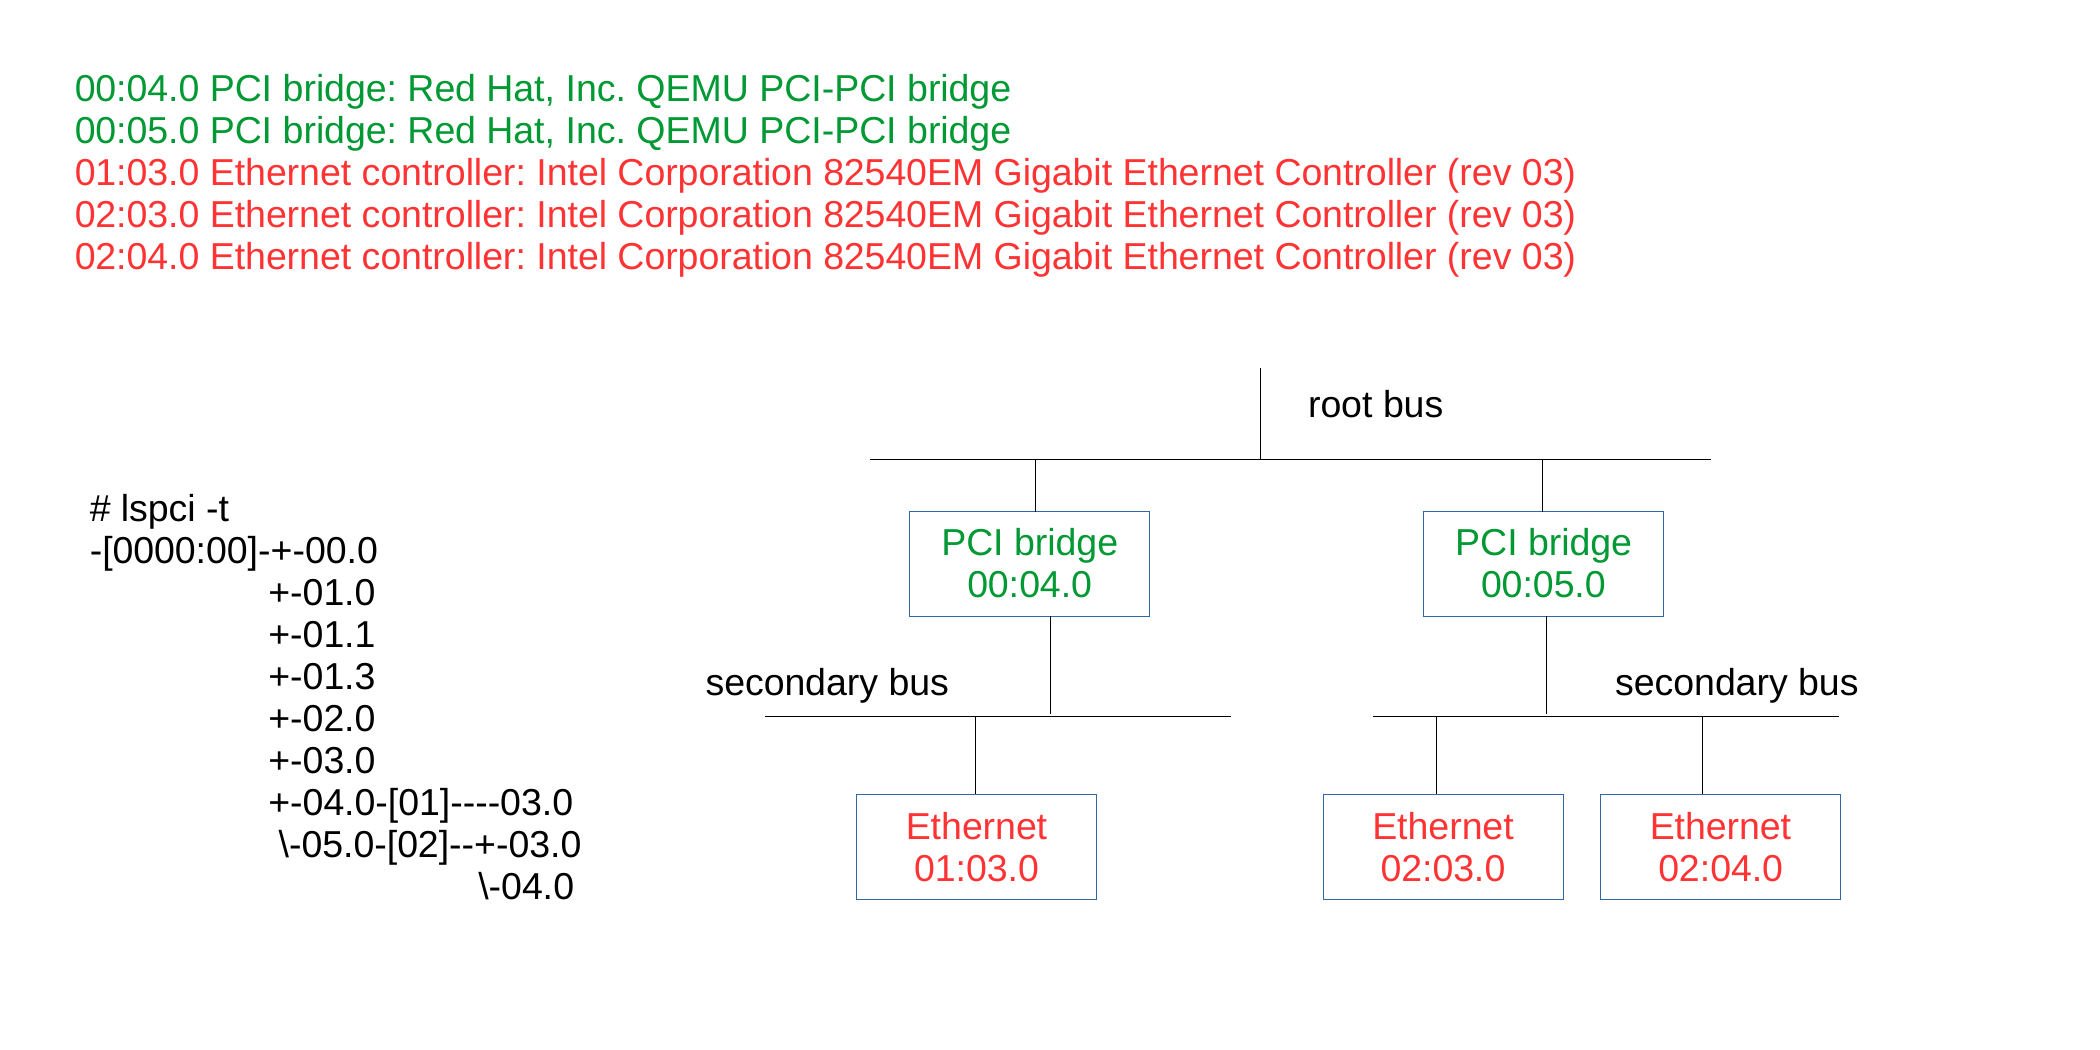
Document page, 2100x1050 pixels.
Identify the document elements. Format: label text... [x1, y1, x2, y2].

text_box Ethernet 01:03.0 [856, 794, 1097, 900]
text_box secondary bus [690, 654, 964, 711]
text_box 00:04.0 PCI bridge: Red Hat, Inc. QEMU PCI-PCI bridge 00:05.0 PCI bridge: Red Hat, Inc. QEMU PCI-PCI bridge 01:03.0 Ethernet controller: Intel Corporation 82540EM Gigabit Ethernet Controller (rev 03) 02:03.0 Ethernet controller: Intel Corporation 82540EM Gigabit Ethernet Controller (rev 03) 02:04.0 Ethernet controller: Intel Corporation 82540EM Gigabit Ethernet Controller (rev 03) [60, 60, 2041, 327]
text_box # lspci -t -[0000:00]-+-00.0 +-01.0 +-01.1 +-01.3 +-02.0 +-03.0 +-04.0-[01]----03.0 \-05.0-[02]--+-03.0 \-04.0 [75, 479, 826, 915]
text_box PCI bridge 00:04.0 [909, 511, 1150, 617]
text_box root bus [1293, 376, 1459, 434]
text_box Ethernet 02:03.0 [1323, 794, 1564, 900]
text_box PCI bridge 00:05.0 [1423, 511, 1664, 617]
text_box secondary bus [1600, 654, 1874, 711]
text_box Ethernet 02:04.0 [1600, 794, 1841, 900]
